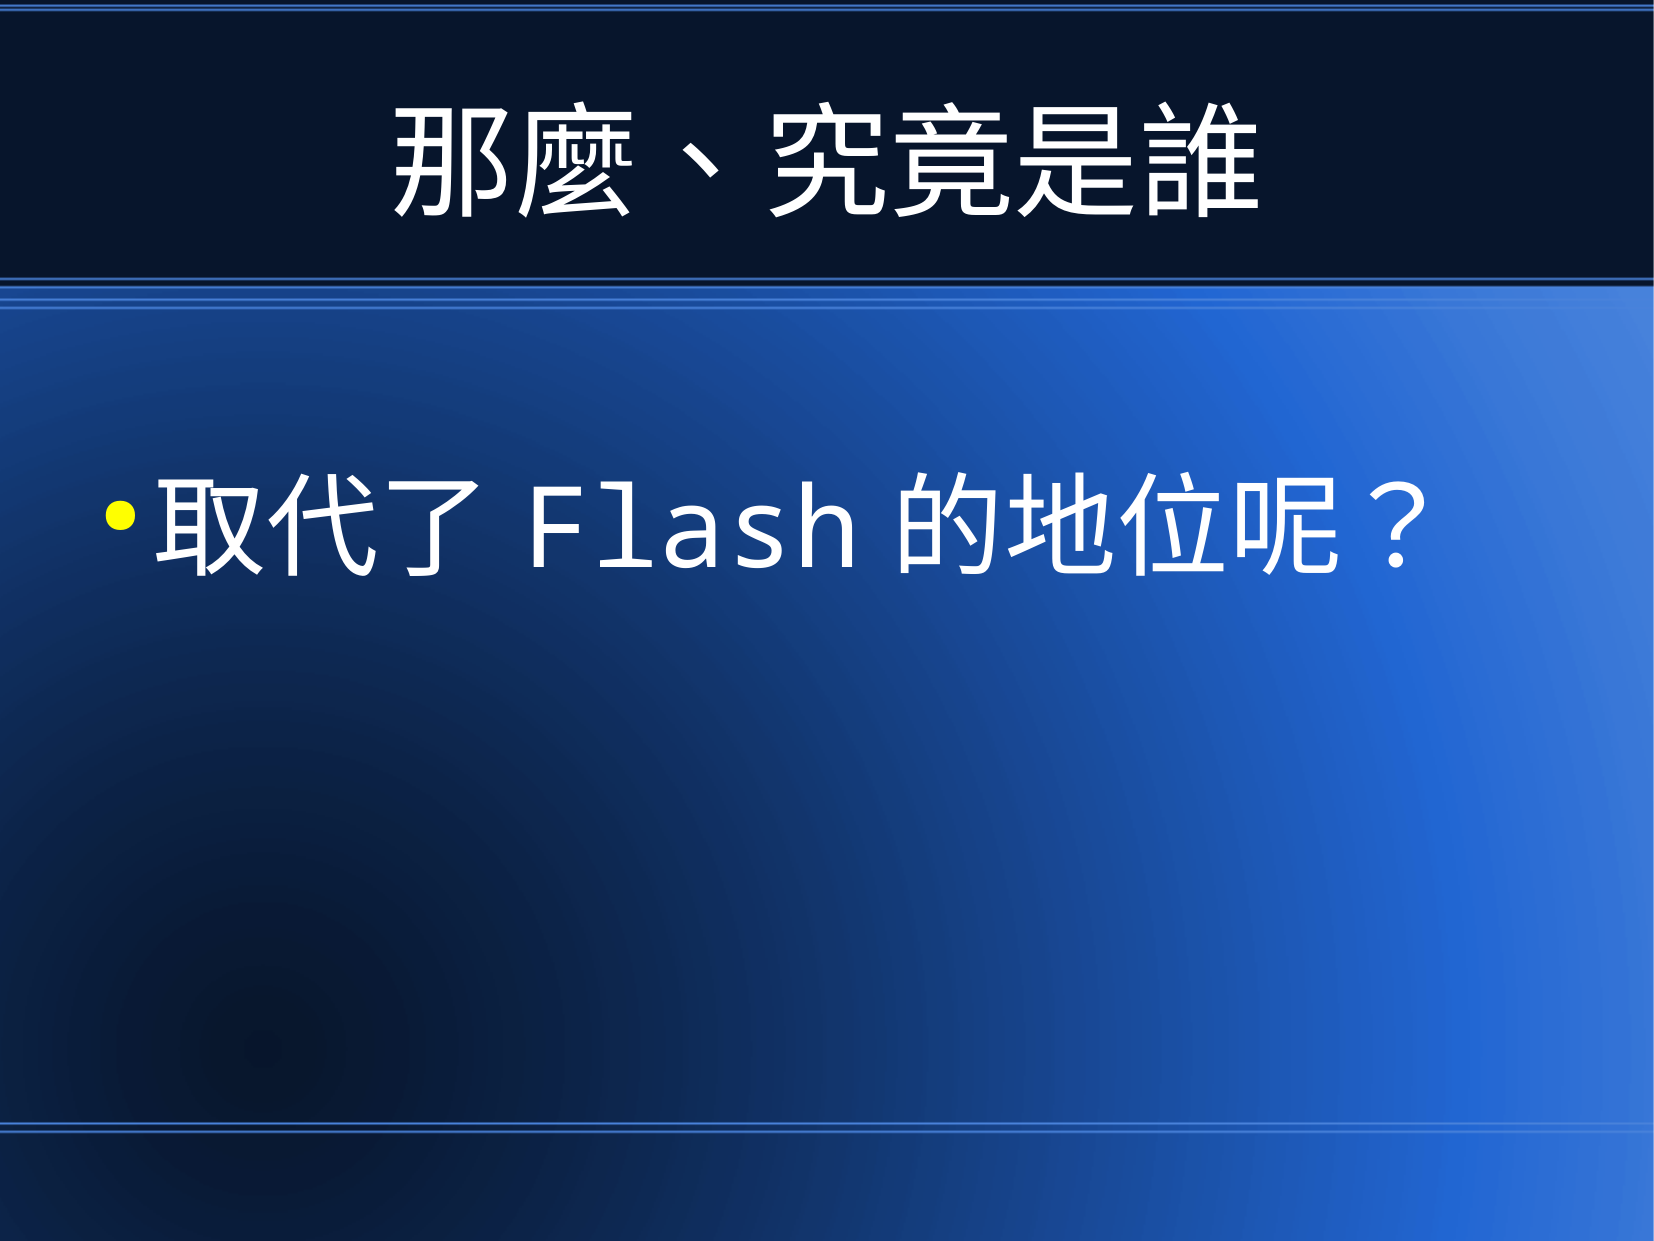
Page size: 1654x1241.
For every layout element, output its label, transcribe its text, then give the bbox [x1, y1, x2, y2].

picture [0, 0, 1654, 1241]
title 那麼、究竟是誰 [82, 49, 1571, 257]
list 取代了Flash的地位呢？ [82, 355, 1571, 1241]
